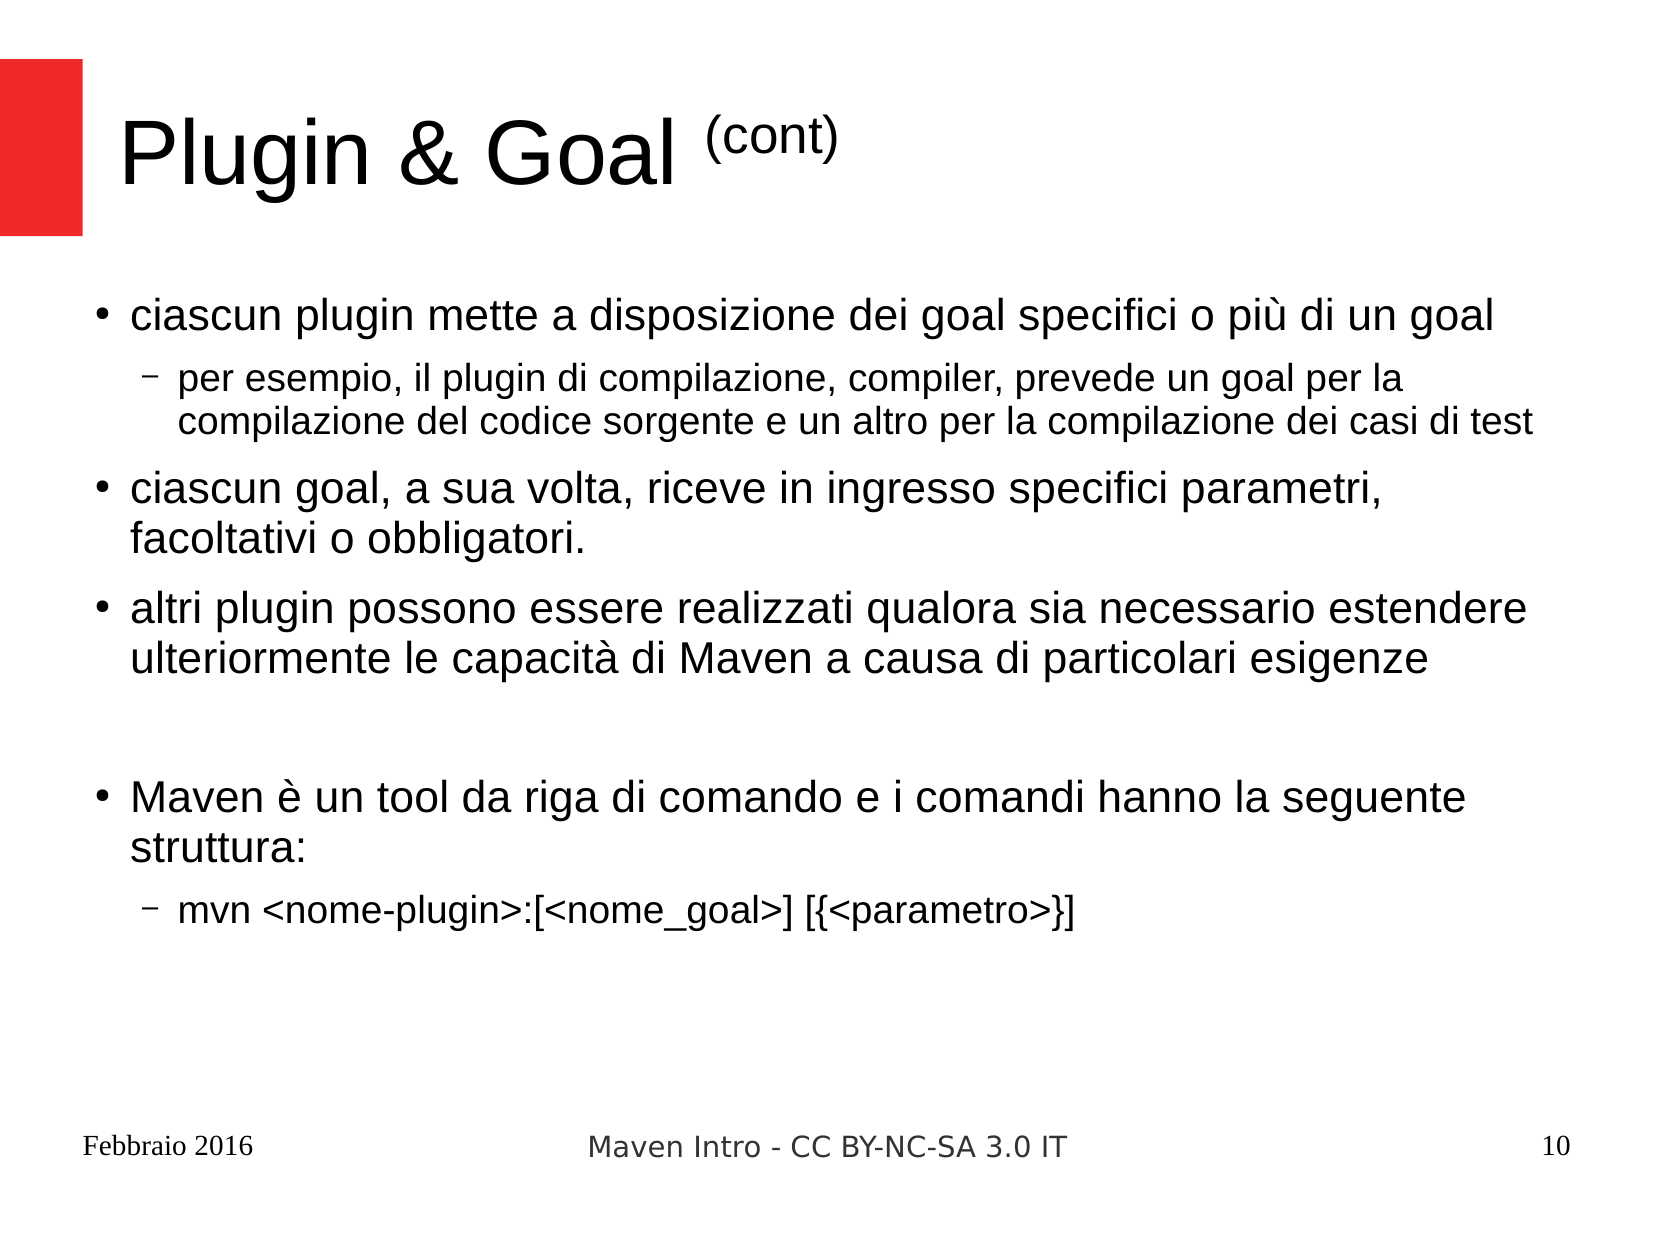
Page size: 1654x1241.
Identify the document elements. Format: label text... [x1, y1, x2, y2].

title Plugin & Goal (cont) [118, 49, 1607, 257]
list ciascun plugin mette a disposizione dei goal specifici o più di un goal per esempio, il plugin di compilazione, compiler, prevede un goal per la compilazione del codice sorgente e un altro per la compilazione dei casi di test ciascun goal, a sua volta, riceve in ingresso specifici parametri, facoltativi o obbligatori. altri plugin possono essere realizzati qualora sia necessario estendere ulteriormente le capacità di Maven a causa di particolari esigenze Maven è un tool da riga di comando e i comandi hanno la seguente struttura: mvn <nome-plugin>:[<nome_goal>] [{<parametro>}] [82, 290, 1571, 1010]
